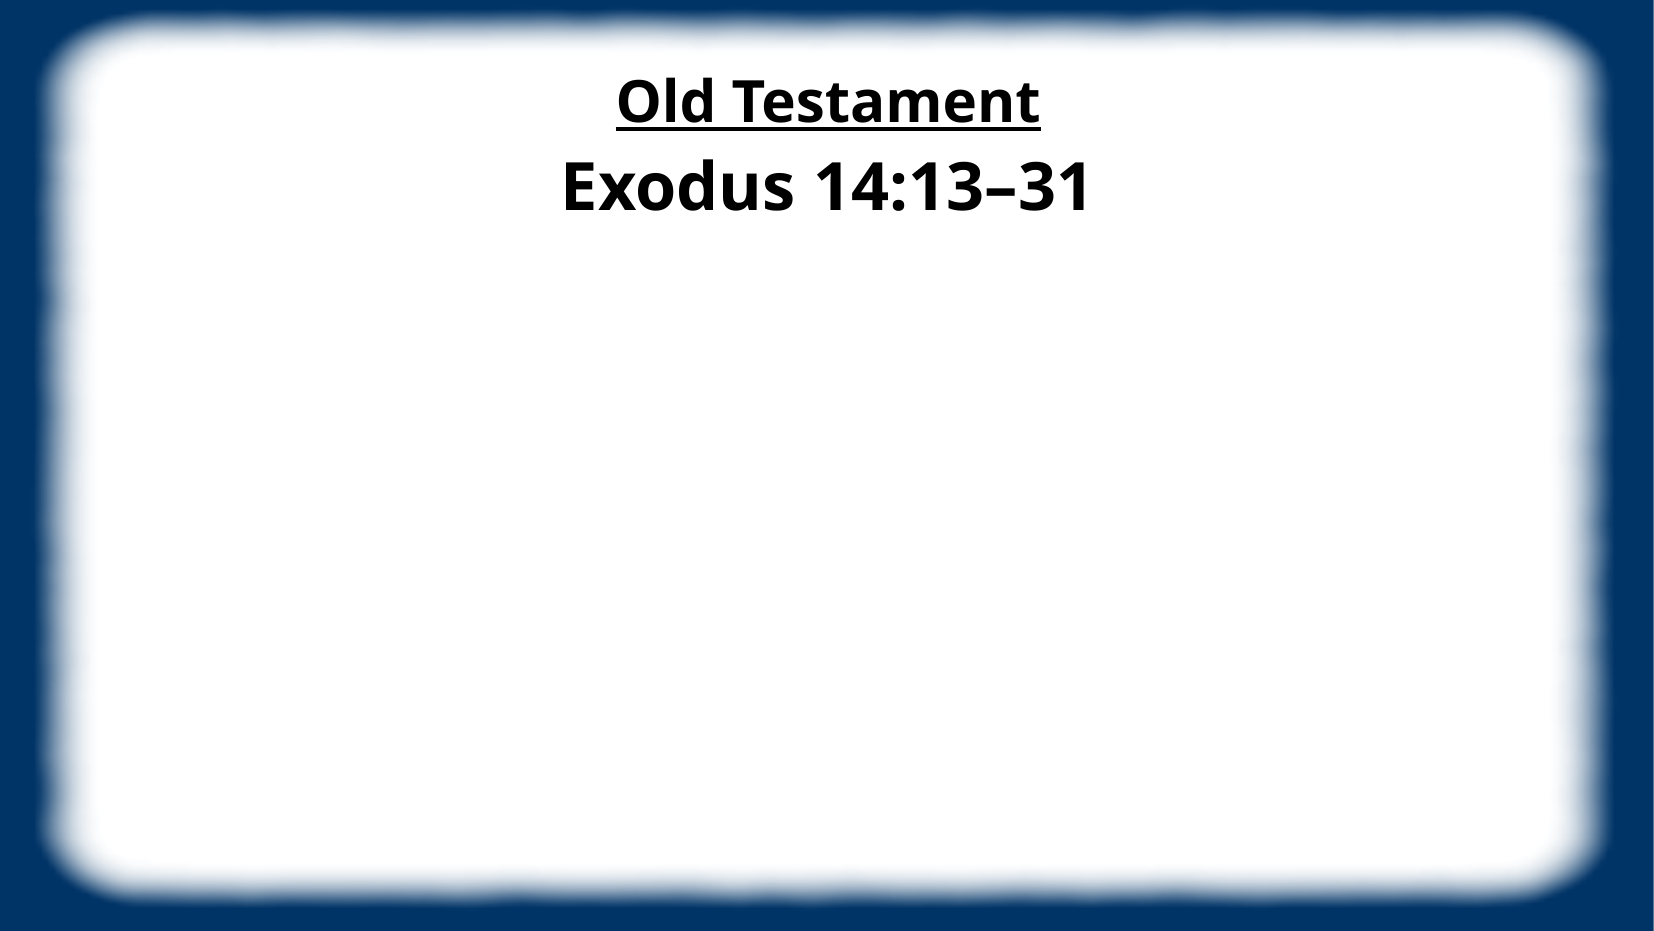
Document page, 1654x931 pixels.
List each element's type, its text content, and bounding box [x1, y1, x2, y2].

picture [0, 0, 1654, 931]
text_box Old Testament Exodus 14:13–31 [96, 52, 1561, 241]
